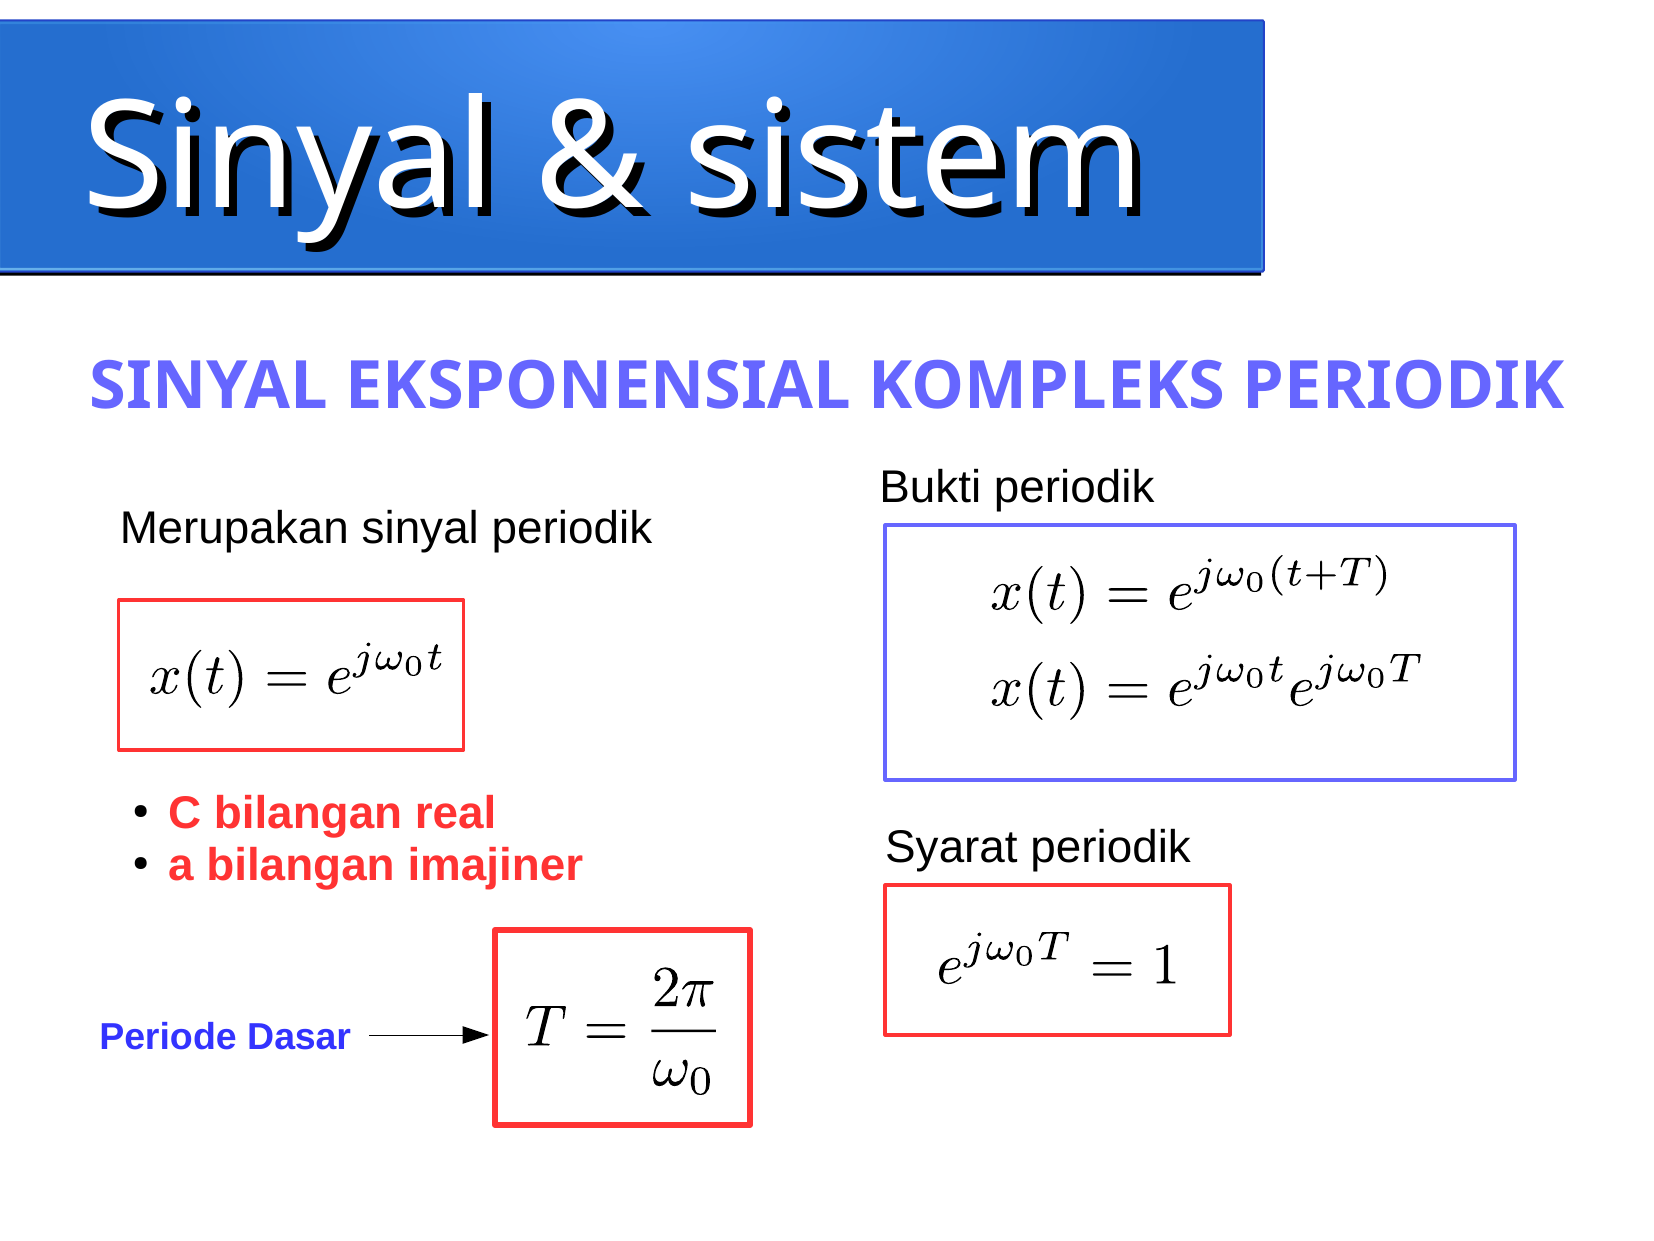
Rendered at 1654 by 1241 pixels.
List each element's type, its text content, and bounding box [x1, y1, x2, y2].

text_box [990, 555, 1423, 721]
text_box [525, 967, 716, 1096]
title Sinyal & sistem [82, 47, 1235, 252]
text_box [148, 642, 444, 709]
text_box Merupakan sinyal periodik [105, 495, 668, 562]
text_box Periode Dasar [84, 1008, 366, 1066]
text_box [936, 931, 1181, 985]
text_box C bilangan real a bilangan imajiner [117, 780, 599, 898]
text_box SINYAL EKSPONENSIAL KOMPLEKS PERIODIK [75, 330, 1619, 420]
text_box Syarat periodik [870, 813, 1207, 880]
text_box Bukti periodik [864, 453, 1170, 520]
